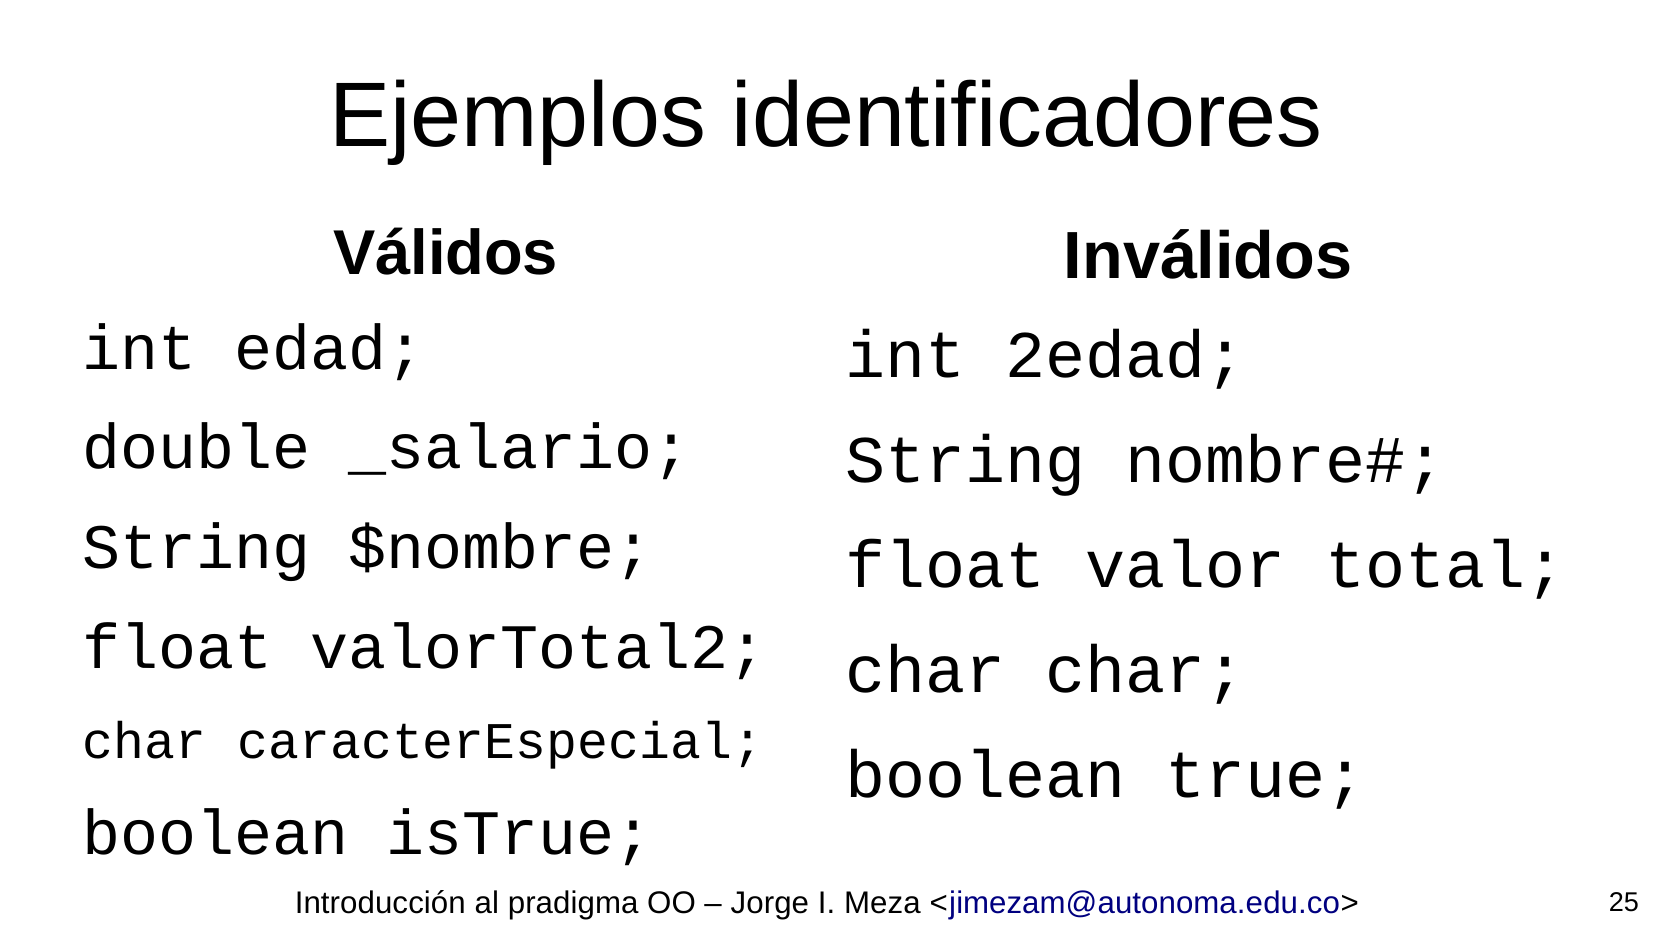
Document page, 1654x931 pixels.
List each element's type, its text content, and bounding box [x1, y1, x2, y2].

list Inválidos int 2edad; String nombre#; float valor total; char char; boolean true; [845, 217, 1572, 879]
list Válidos int edad; double _salario; String $nombre; float valorTotal2; char caracterEspecial; boolean isTrue; [82, 217, 809, 879]
title Ejemplos identificadores [82, 37, 1571, 193]
